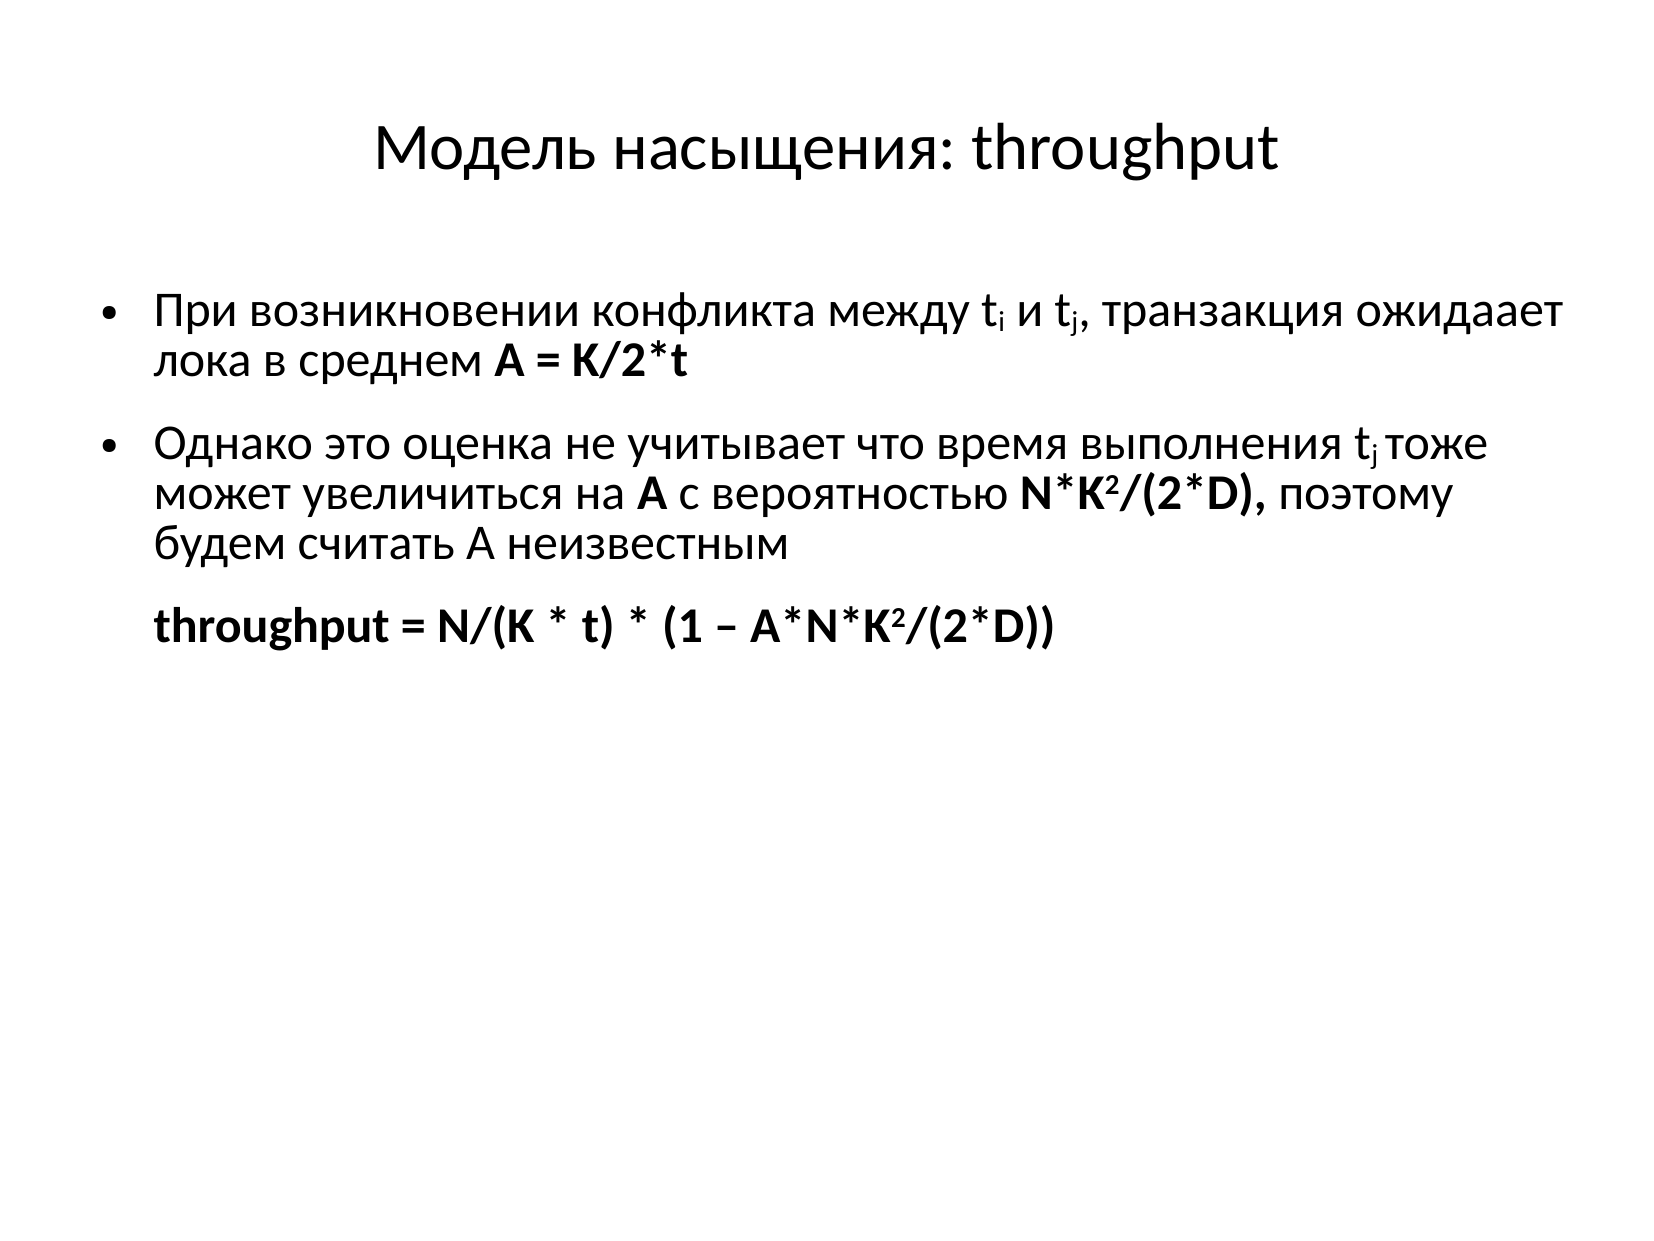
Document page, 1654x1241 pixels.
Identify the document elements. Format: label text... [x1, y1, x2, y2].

list При возникновении конфликта между ti и tj, транзакция ожидаает лока в среднем A = K/2*t Однако это оценка не учитывает что время выполнения tj тоже может увеличиться на A с вероятностью N*K2/(2*D), поэтому будем считать A неизвестным throughput = N/(K * t) * (1 – A*N*K2/(2*D)) [82, 289, 1571, 1108]
title Модель насыщения: throughput [82, 49, 1571, 257]
